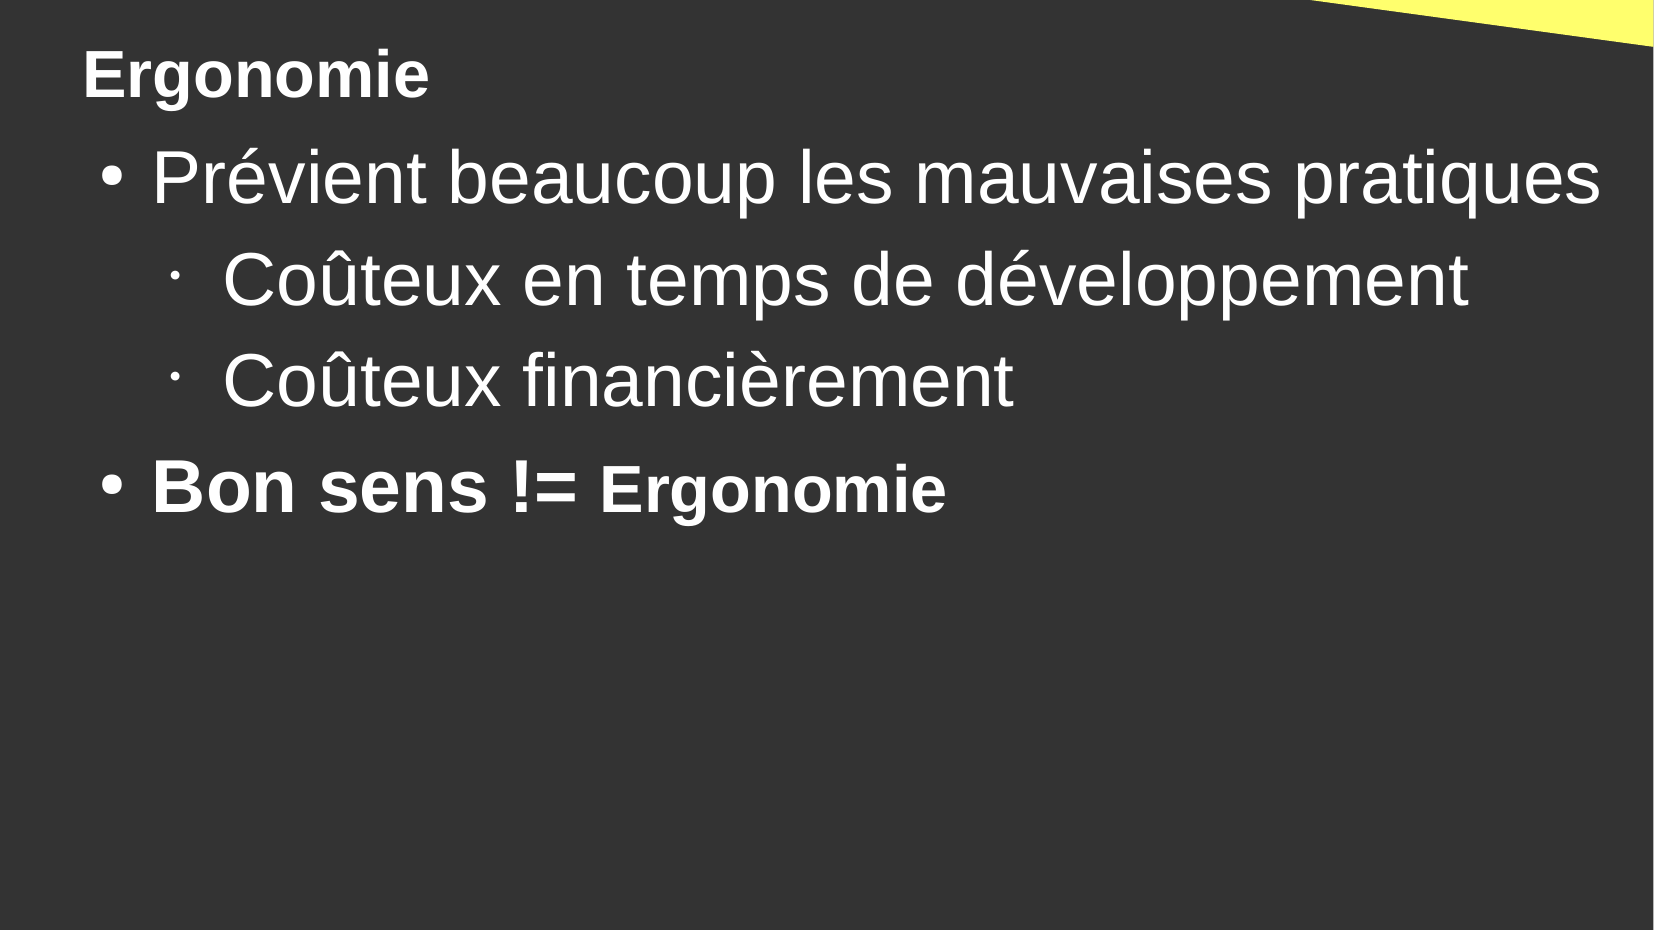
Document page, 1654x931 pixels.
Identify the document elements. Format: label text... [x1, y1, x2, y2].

list Prévient beaucoup les mauvaises pratiques Coûteux en temps de développement Coûteux financièrement Bon sens != Ergonomie [80, 135, 1620, 827]
title Ergonomie [82, 37, 1571, 114]
text_box [1310, 0, 1654, 47]
